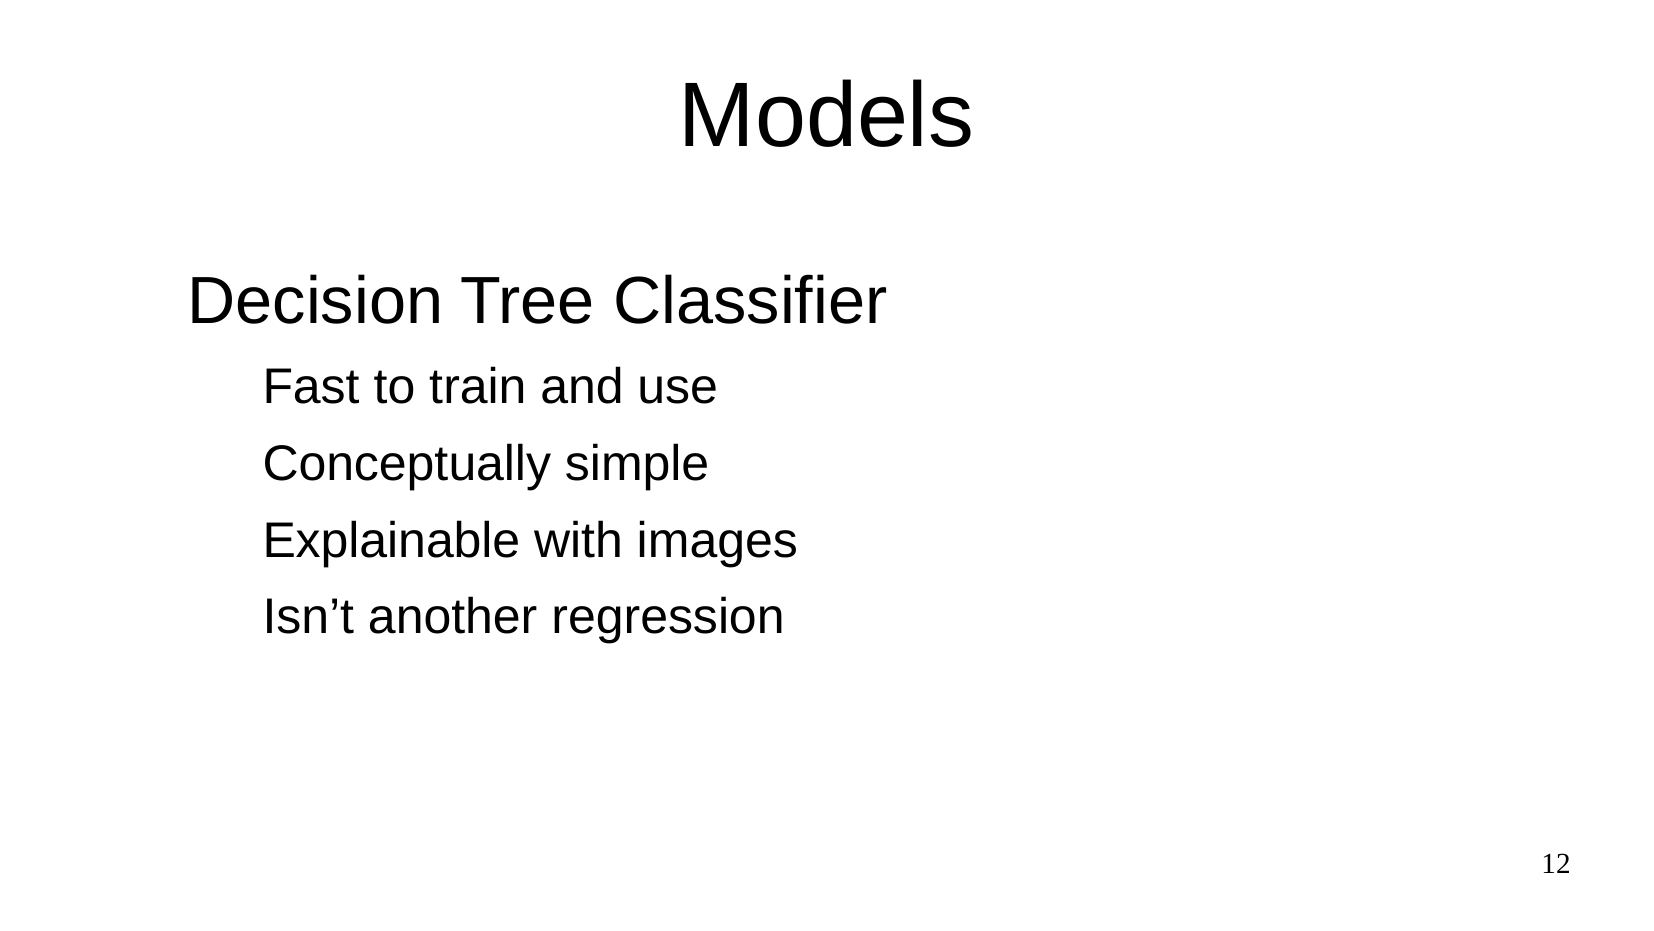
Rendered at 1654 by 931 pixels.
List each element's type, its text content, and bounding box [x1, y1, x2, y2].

title Models [82, 37, 1571, 193]
text_box Decision Tree Classifier Fast to train and use Conceptually simple Explainable with images Isn’t another regression [187, 262, 1571, 758]
